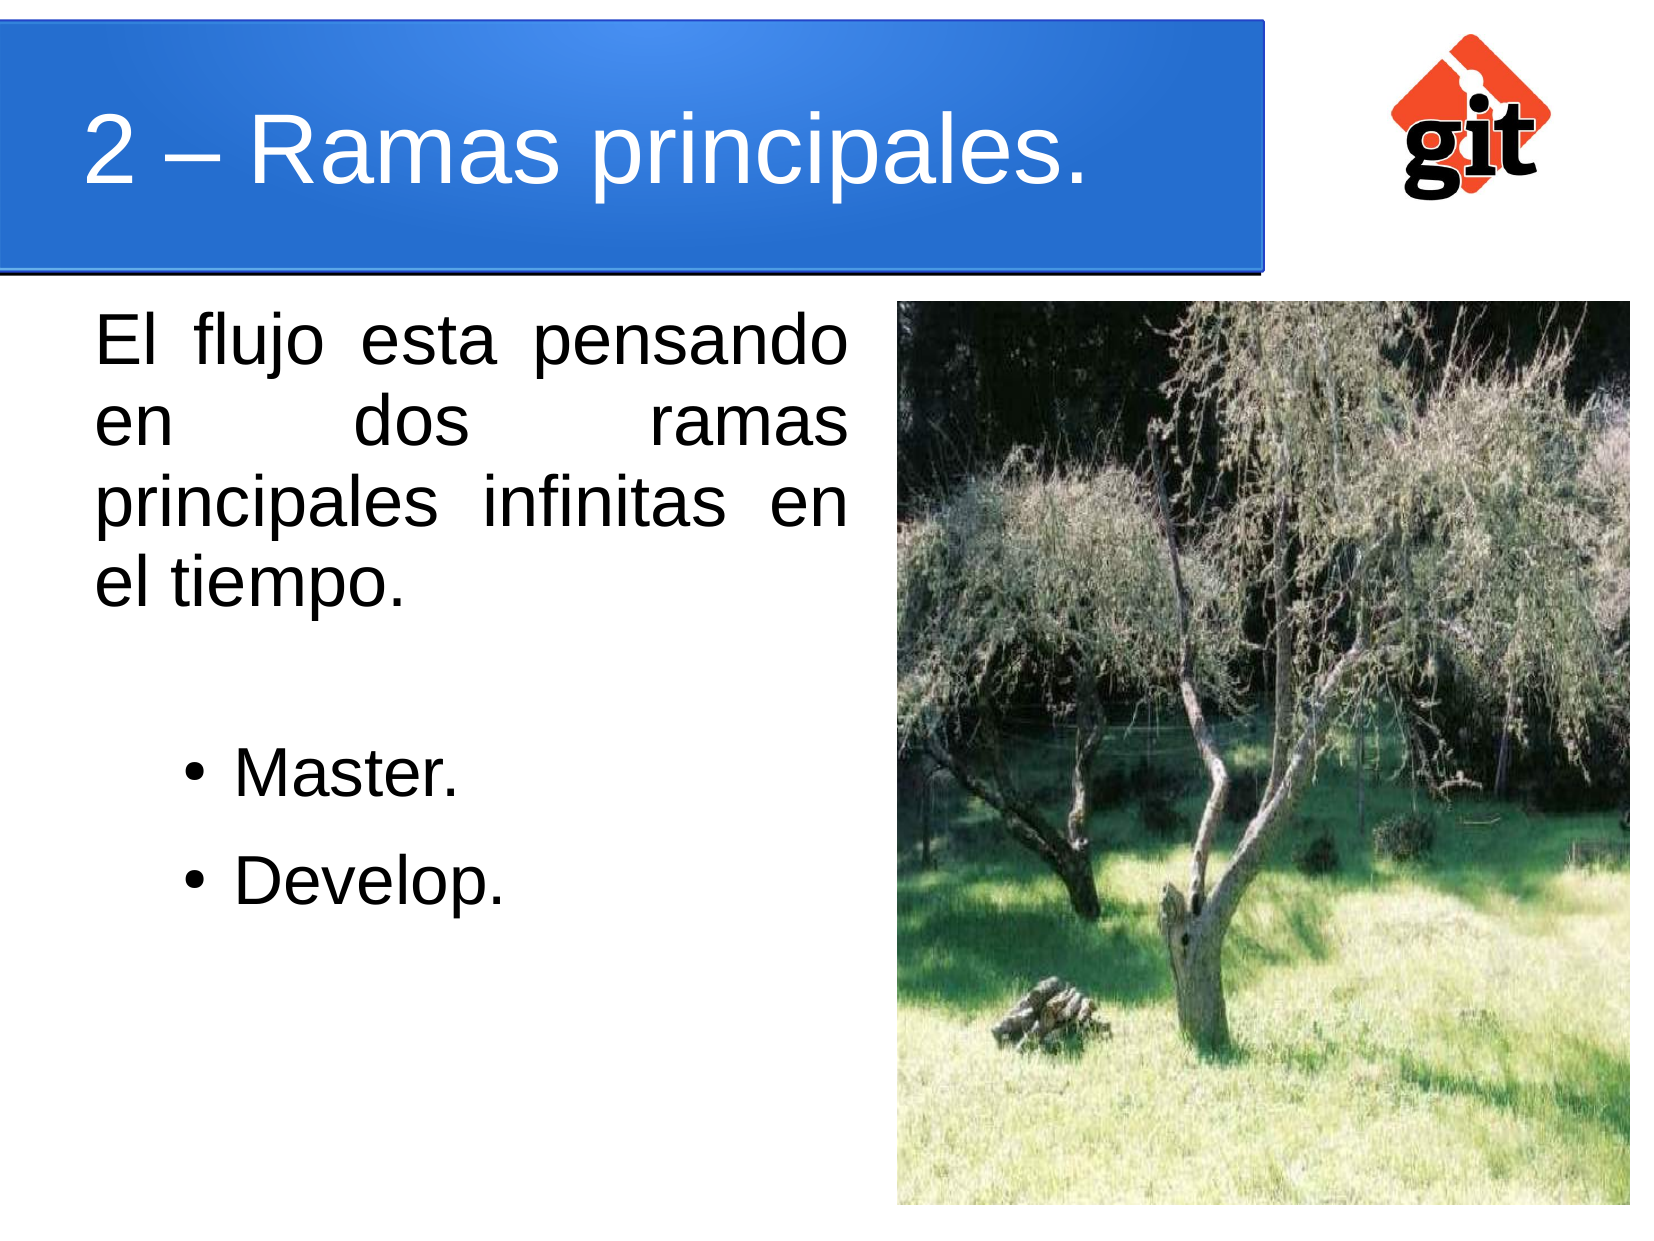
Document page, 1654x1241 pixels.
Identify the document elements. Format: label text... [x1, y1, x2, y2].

list El flujo esta pensando en dos ramas principales infinitas en el tiempo. [23, 299, 851, 650]
title 2 – Ramas principales. [82, 47, 1235, 252]
list Master. Develop. [165, 625, 851, 922]
picture [897, 301, 1630, 1205]
picture [1387, 34, 1554, 201]
